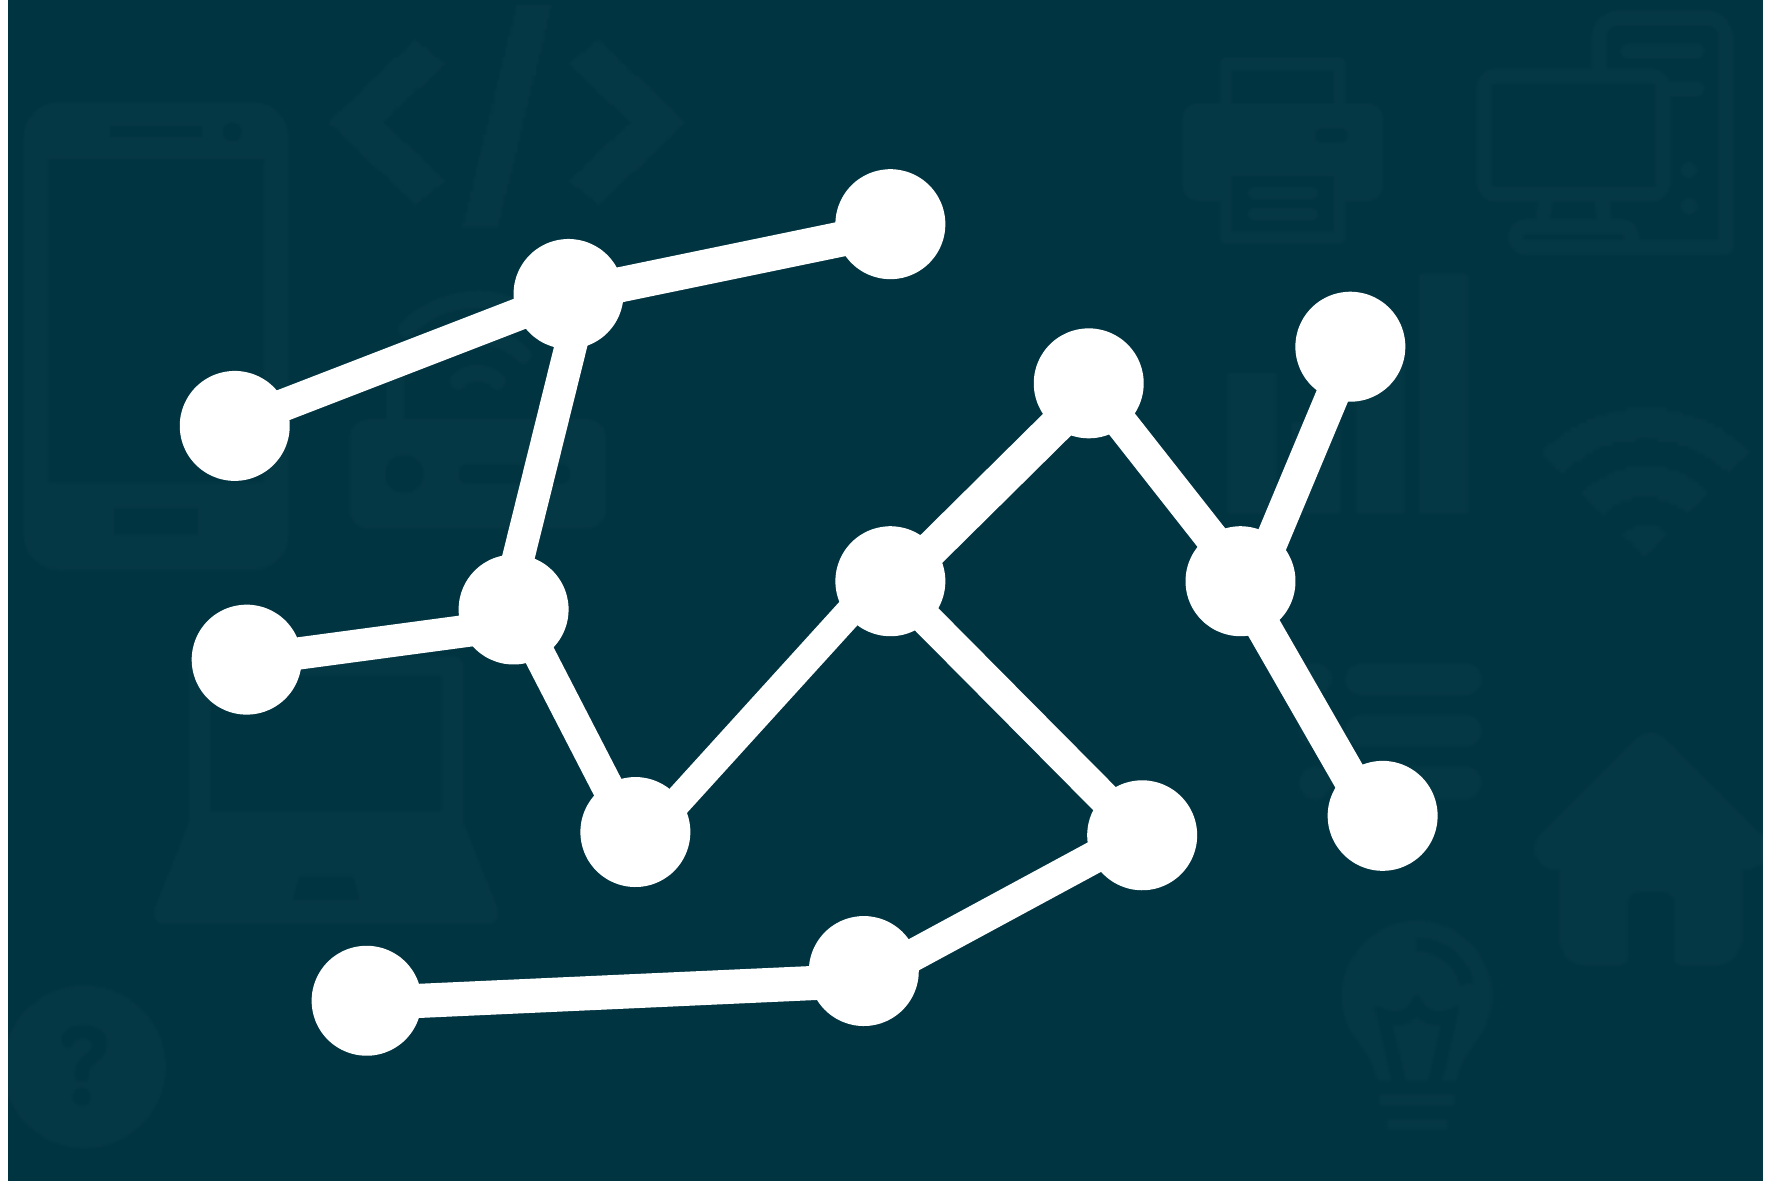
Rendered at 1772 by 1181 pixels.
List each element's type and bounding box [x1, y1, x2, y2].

text_box [179, 169, 1438, 1056]
